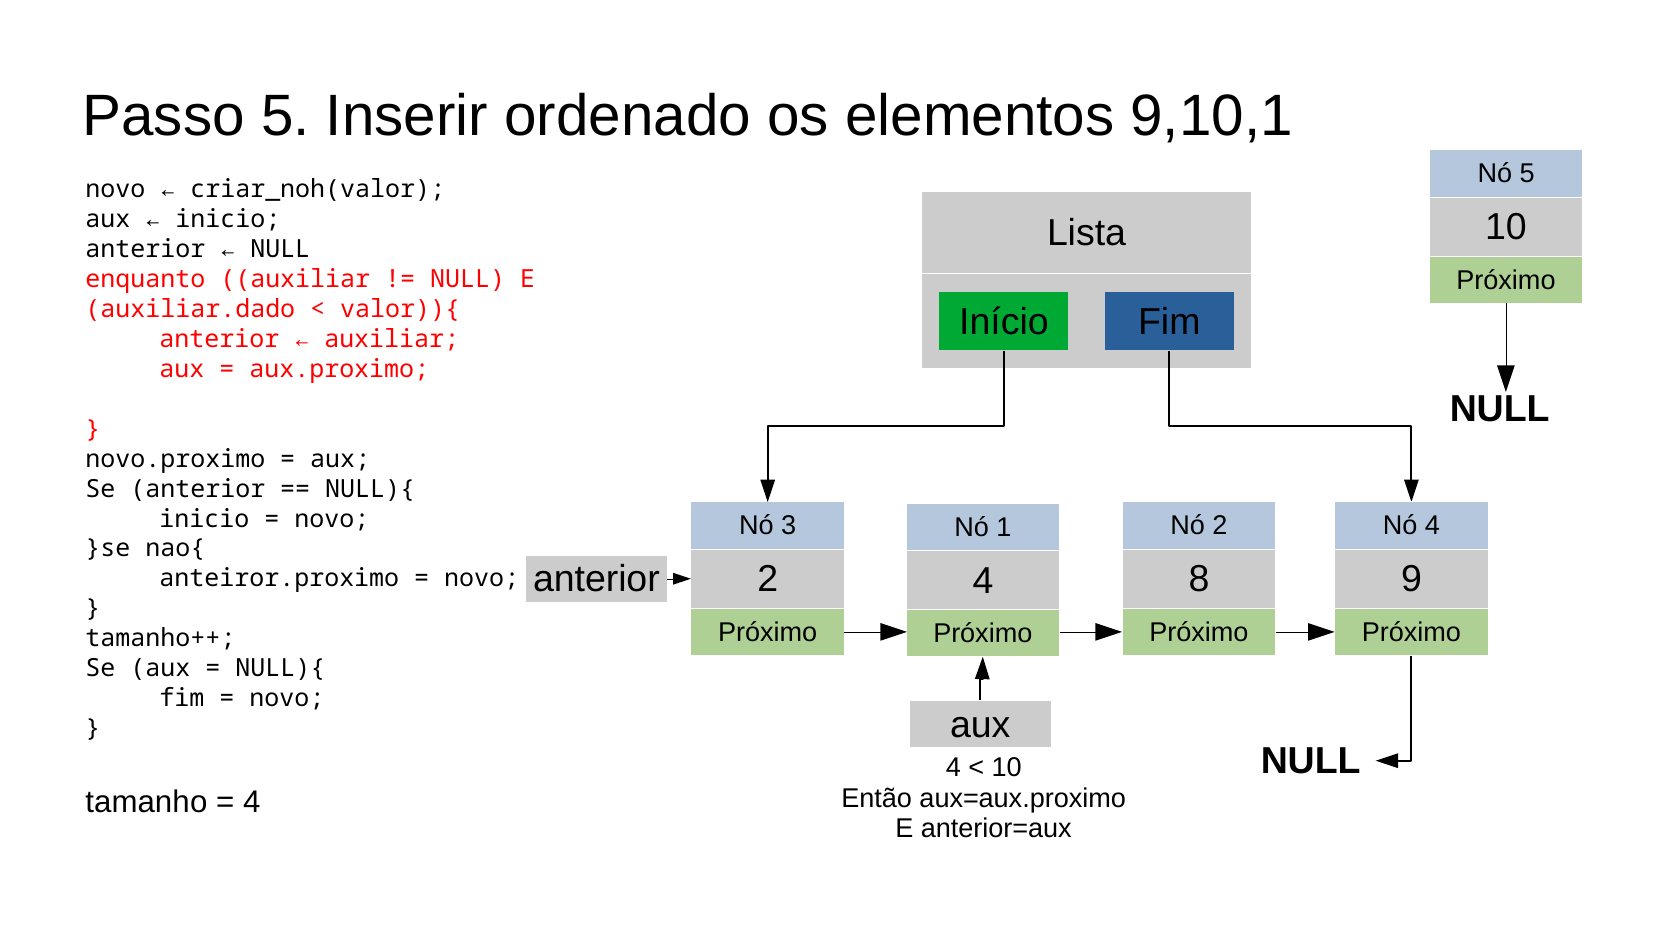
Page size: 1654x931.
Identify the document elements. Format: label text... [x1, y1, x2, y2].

text_box tamanho = 4 [70, 779, 276, 827]
text_box Nó 3 [690, 501, 845, 550]
text_box Nó 1 [906, 503, 1060, 551]
text_box Nó 2 [1122, 501, 1276, 550]
text_box Nó 4 [1334, 501, 1489, 550]
text_box Início [938, 291, 1069, 351]
text_box Próximo [1122, 608, 1276, 656]
text_box [921, 273, 1252, 369]
text_box aux [909, 700, 1052, 744]
text_box Fim [1104, 291, 1235, 351]
text_box NULL [1435, 380, 1565, 438]
text_box Próximo [906, 609, 1060, 657]
text_box 4 < 10 Então aux=aux.proximo E anterior=aux [826, 744, 1141, 851]
text_box novo ← criar_noh(valor); aux ← inicio; anterior ← NULL enquanto ((auxiliar != NULL) E (auxiliar.dado < valor)){ anterior ← auxiliar; aux = aux.proximo; } novo.proximo = aux; Se (anterior == NULL){ inicio = novo; }se nao{ anteiror.proximo = novo; } tamanho++; Se (aux = NULL){ fim = novo; } [70, 165, 615, 779]
text_box 2 [690, 550, 845, 608]
title Passo 5. Inserir ordenado os elementos 9,10,1 [82, 37, 1571, 193]
text_box 4 [906, 551, 1060, 609]
text_box Lista [921, 191, 1252, 273]
text_box Próximo [690, 608, 845, 656]
text_box Próximo [1334, 608, 1489, 656]
text_box Nó 5 [1429, 149, 1583, 198]
text_box anterior [525, 555, 668, 603]
text_box 9 [1334, 550, 1489, 608]
text_box NULL [1246, 732, 1376, 790]
text_box 10 [1429, 198, 1583, 256]
text_box 8 [1122, 550, 1276, 608]
text_box Próximo [1429, 256, 1583, 304]
